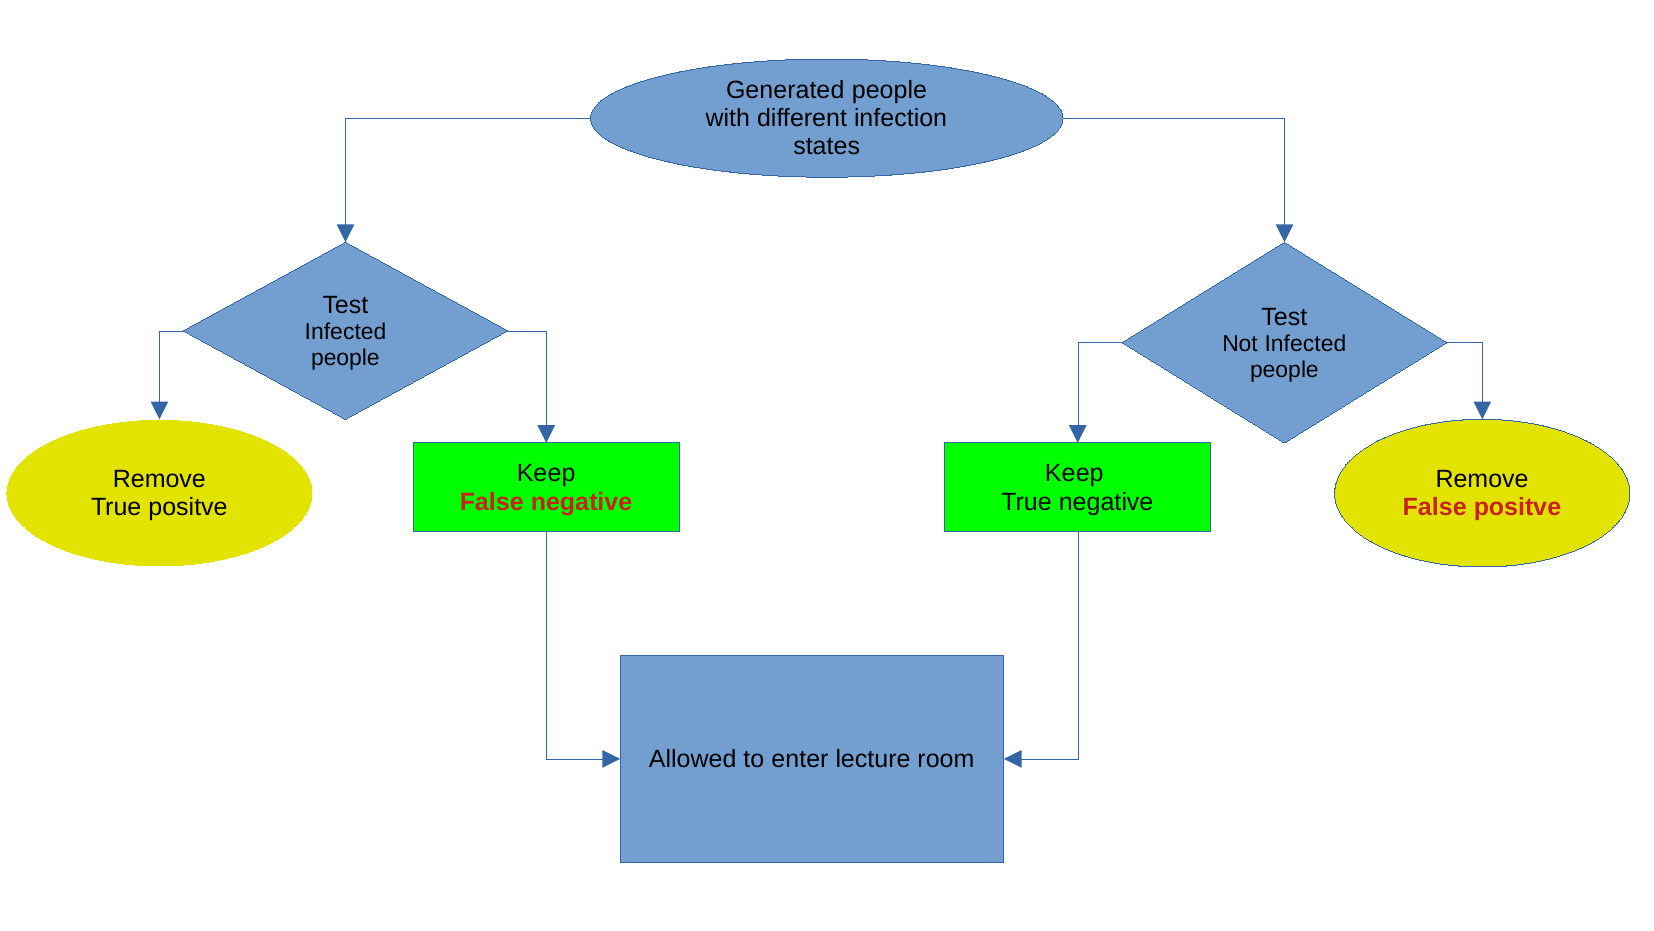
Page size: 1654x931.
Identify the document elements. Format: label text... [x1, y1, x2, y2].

text_box Test Not Infected people [1122, 242, 1447, 443]
text_box Remove False positve [1334, 419, 1630, 567]
text_box Allowed to enter lecture room [620, 655, 1004, 863]
text_box Remove True positve [5, 419, 314, 567]
text_box Keep False negative [413, 442, 680, 532]
text_box Generated people with different infection states [590, 59, 1064, 178]
text_box Test Infected people [183, 242, 508, 420]
text_box Keep True negative [944, 442, 1211, 532]
